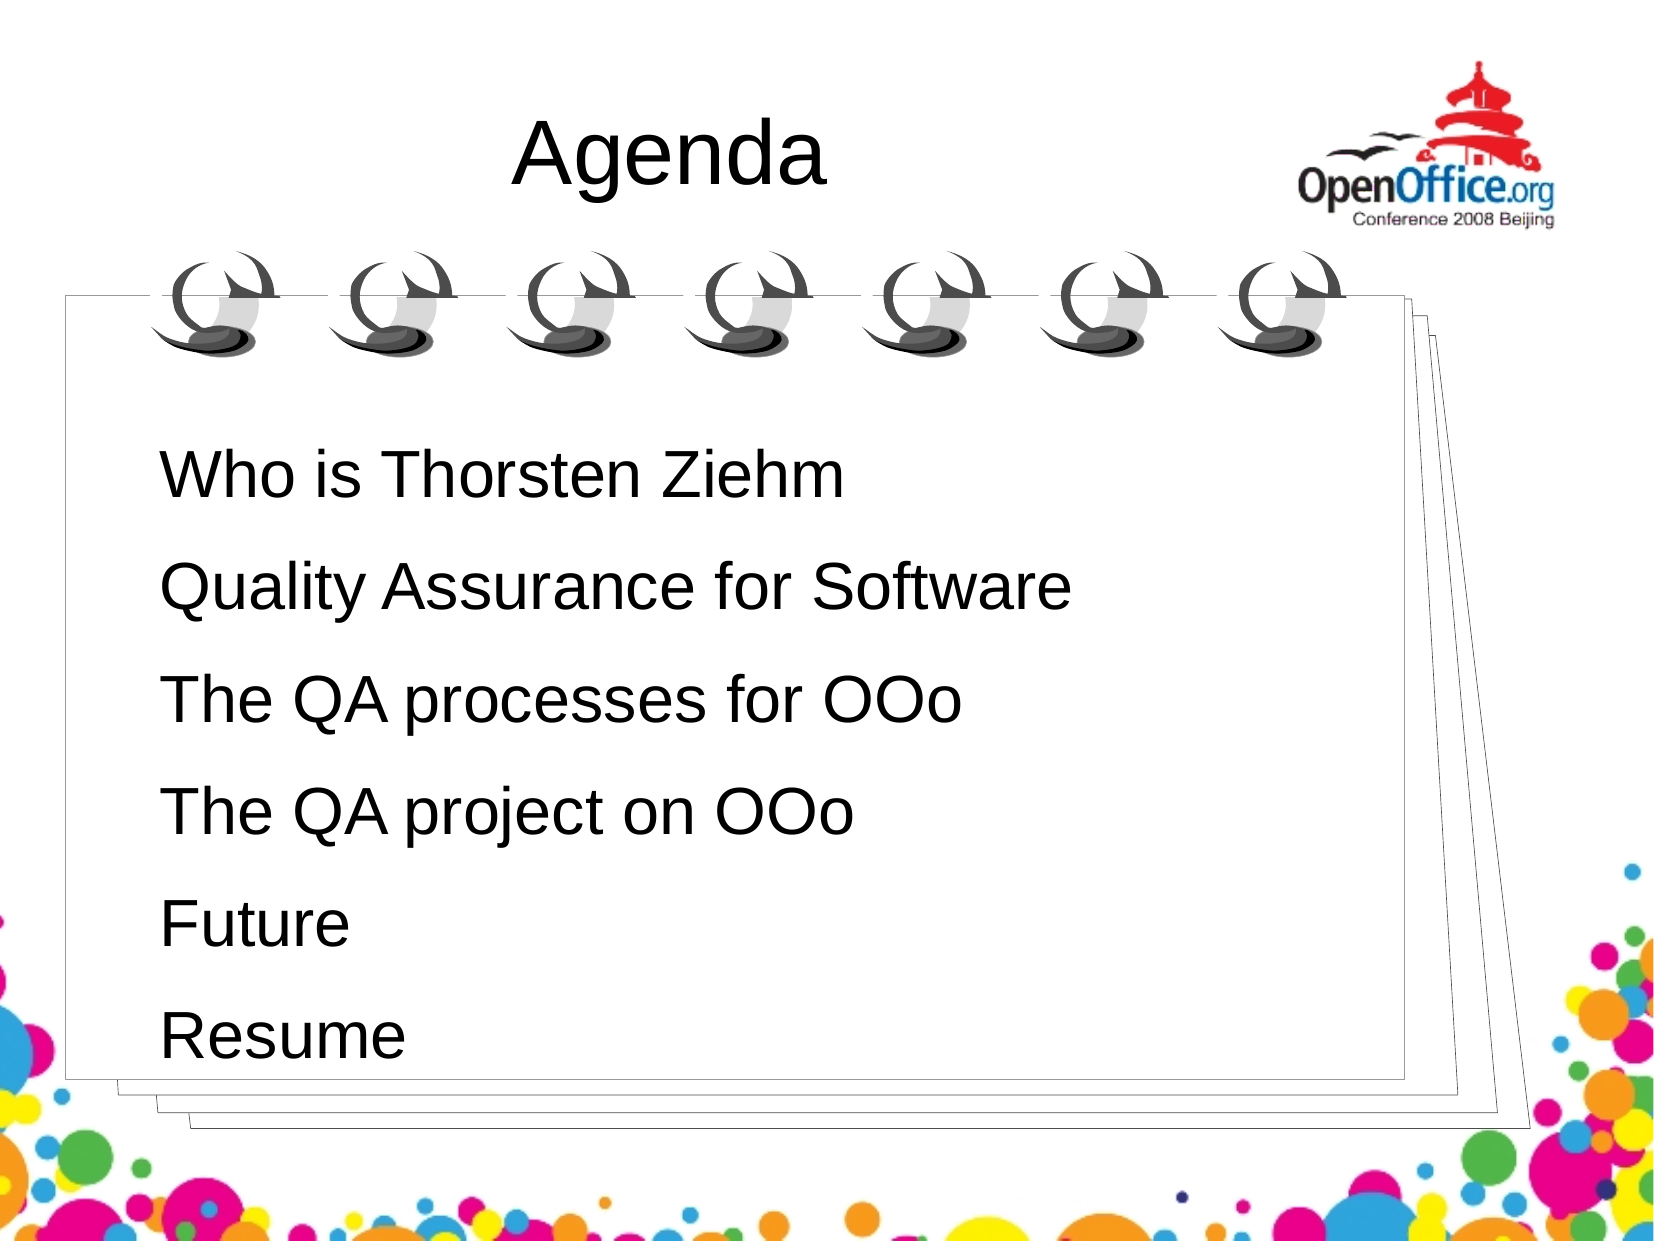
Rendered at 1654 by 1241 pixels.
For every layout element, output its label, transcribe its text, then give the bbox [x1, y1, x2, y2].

text_box [157, 1111, 1531, 1129]
title Agenda [82, 49, 1258, 257]
text_box [65, 248, 1444, 1079]
list Who is Thorsten Ziehm Quality Assurance for Software The QA processes for OOo The QA project on OOo Future Resume [88, 399, 1577, 1111]
picture [0, 810, 1654, 1241]
picture [1285, 51, 1569, 250]
